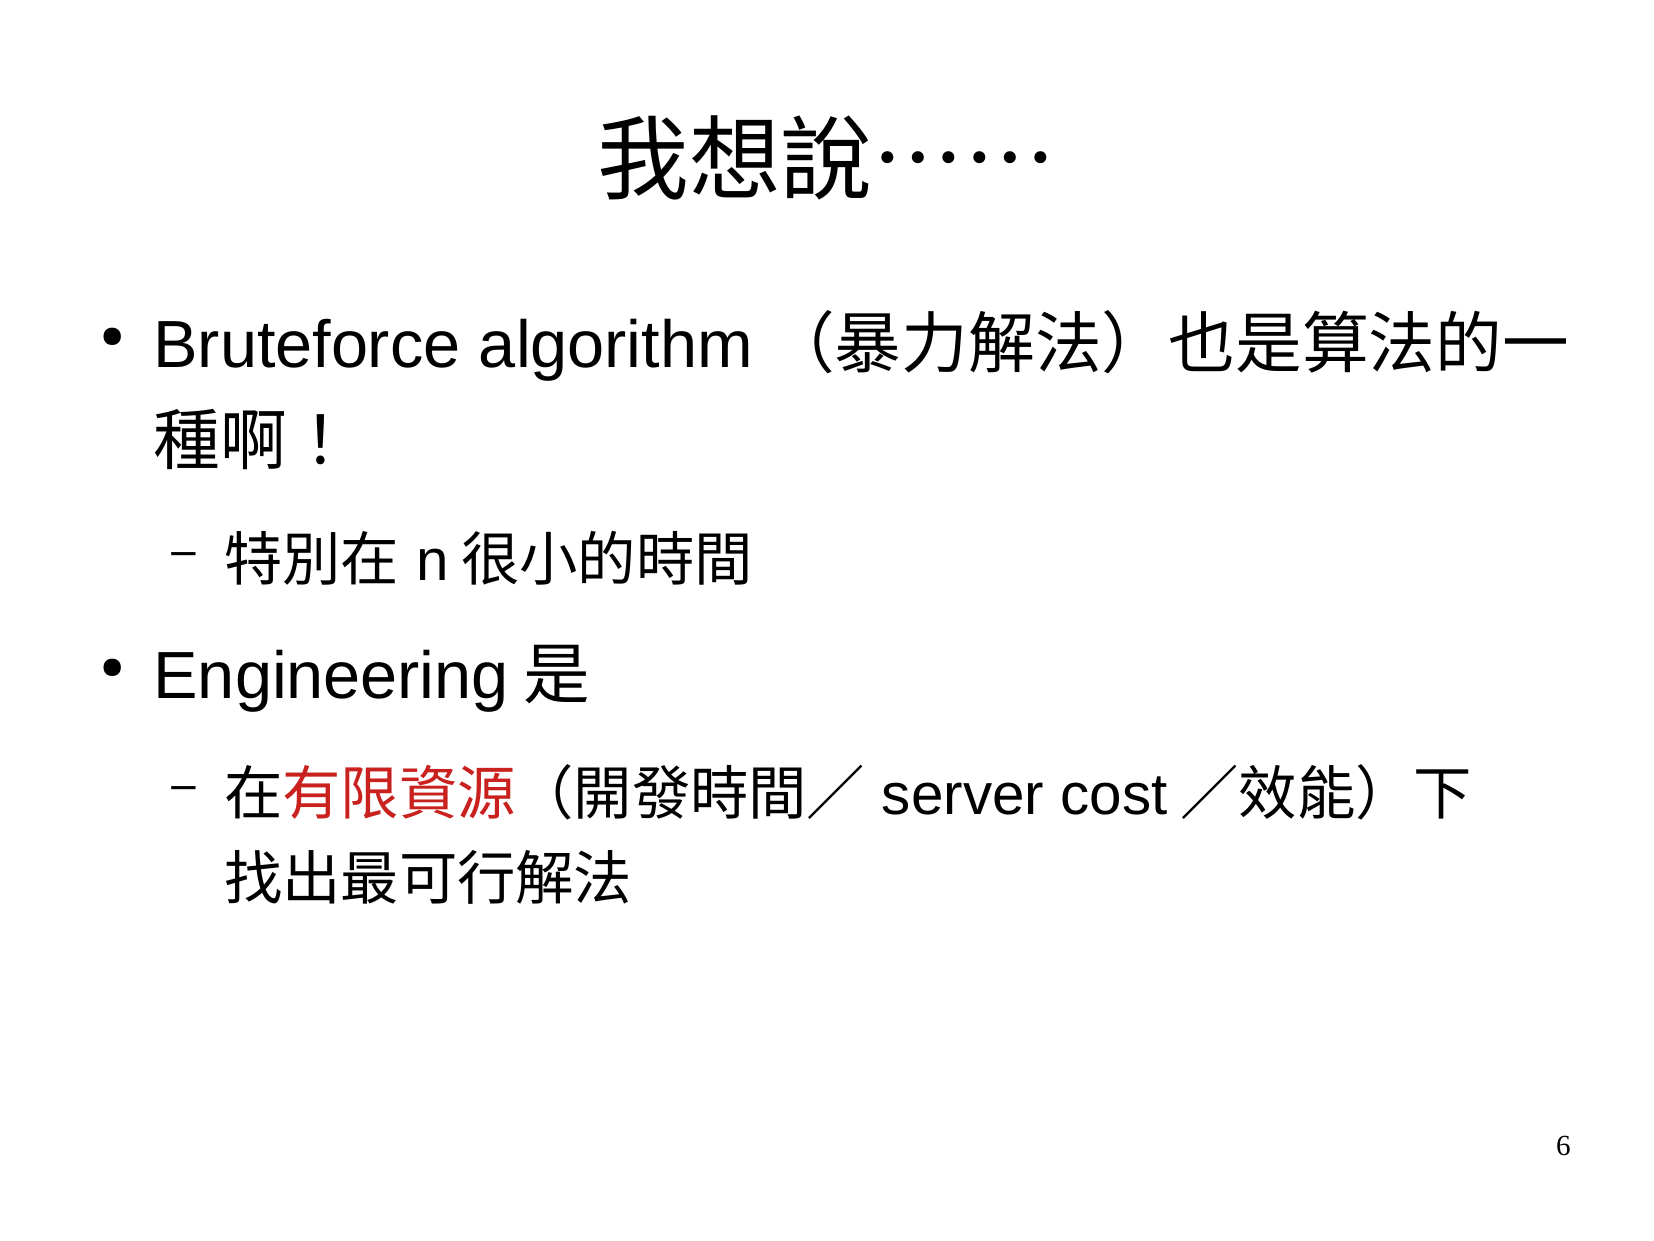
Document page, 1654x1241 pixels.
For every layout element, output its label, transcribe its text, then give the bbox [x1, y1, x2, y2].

list Bruteforce algorithm（暴力解法）也是算法的一種啊！ 特別在n很小的時間 Engineering是 在有限資源（開發時間／server cost／效能）下 找出最可行解法 [82, 290, 1571, 1010]
title 我想說…… [82, 49, 1571, 257]
